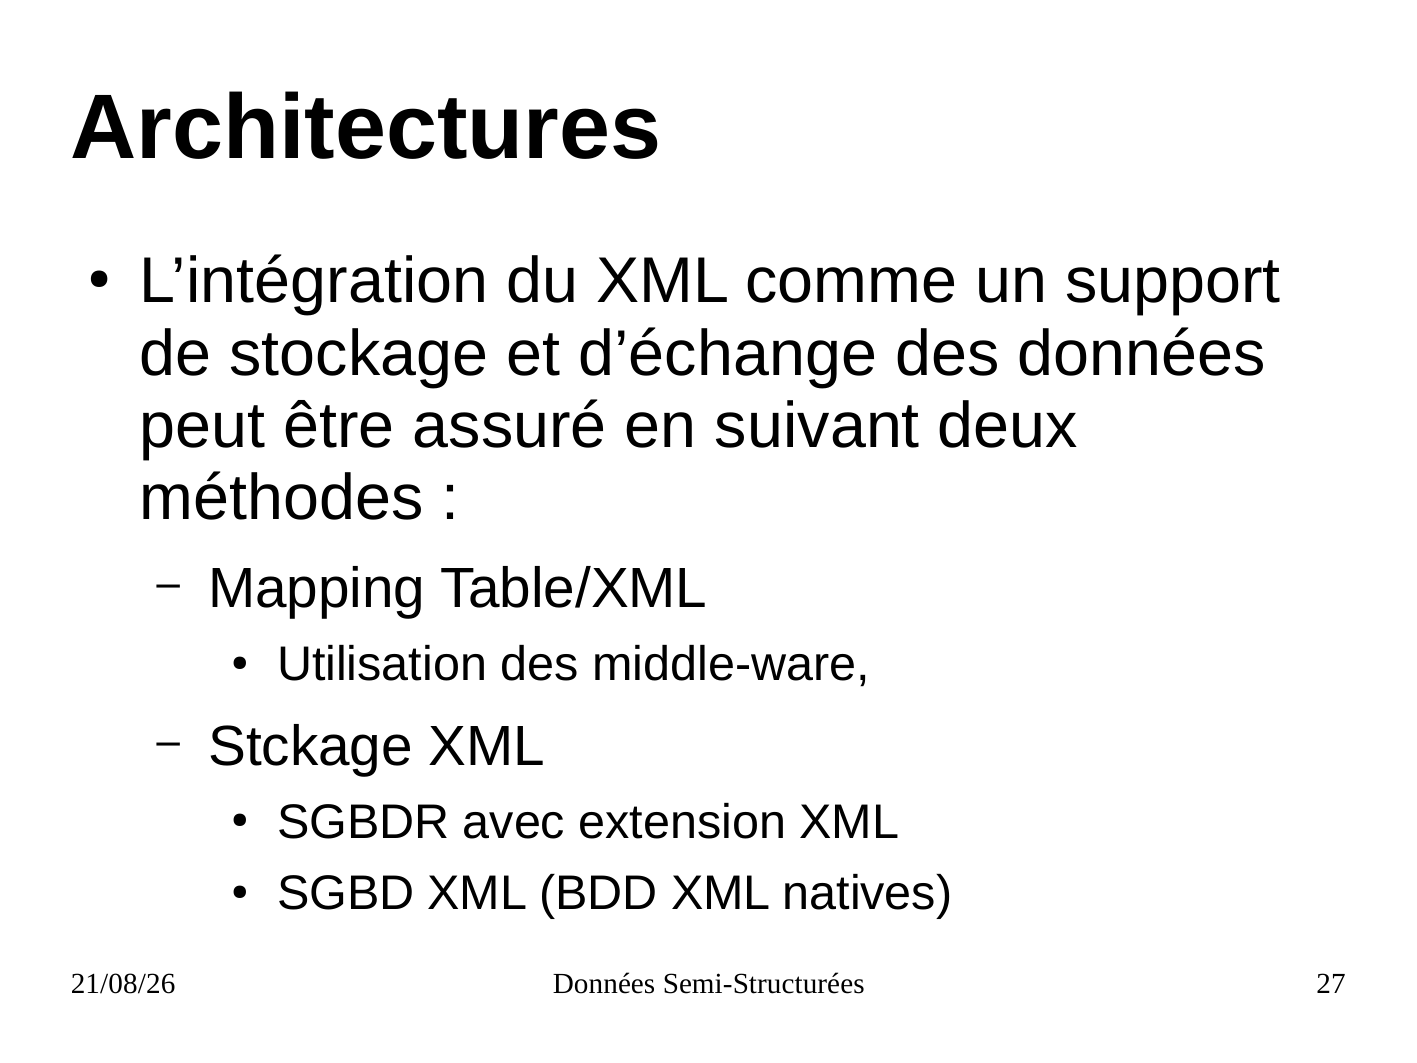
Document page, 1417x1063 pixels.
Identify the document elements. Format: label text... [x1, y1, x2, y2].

title Architectures [70, 42, 1346, 212]
list L’intégration du XML comme un support de stockage et d’échange des données peut être assuré en suivant deux méthodes : Mapping Table/XML Utilisation des middle-ware, Stckage XML SGBDR avec extension XML SGBD XML (BDD XML natives) [70, 244, 1346, 925]
